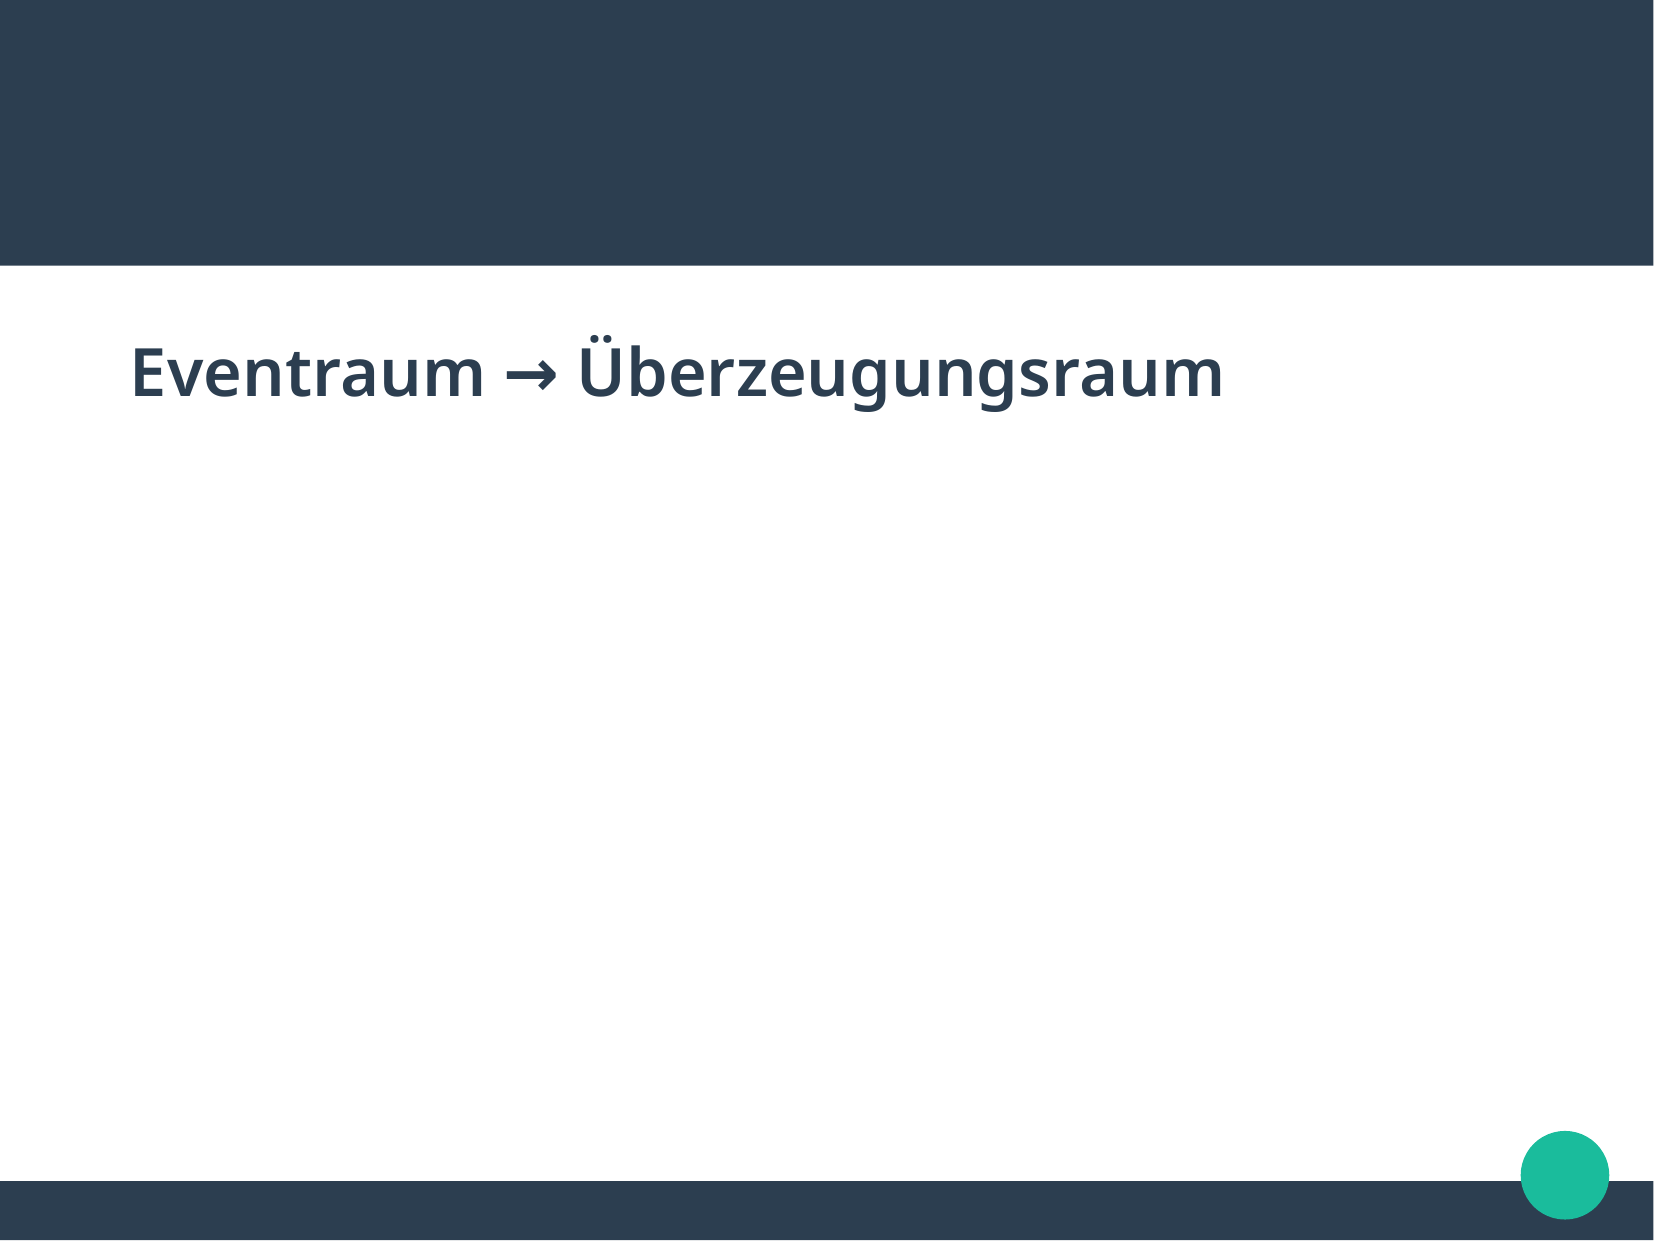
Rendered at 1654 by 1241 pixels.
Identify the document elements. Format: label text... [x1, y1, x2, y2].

list Eventraum → Überzeugungsraum [59, 324, 1595, 1152]
